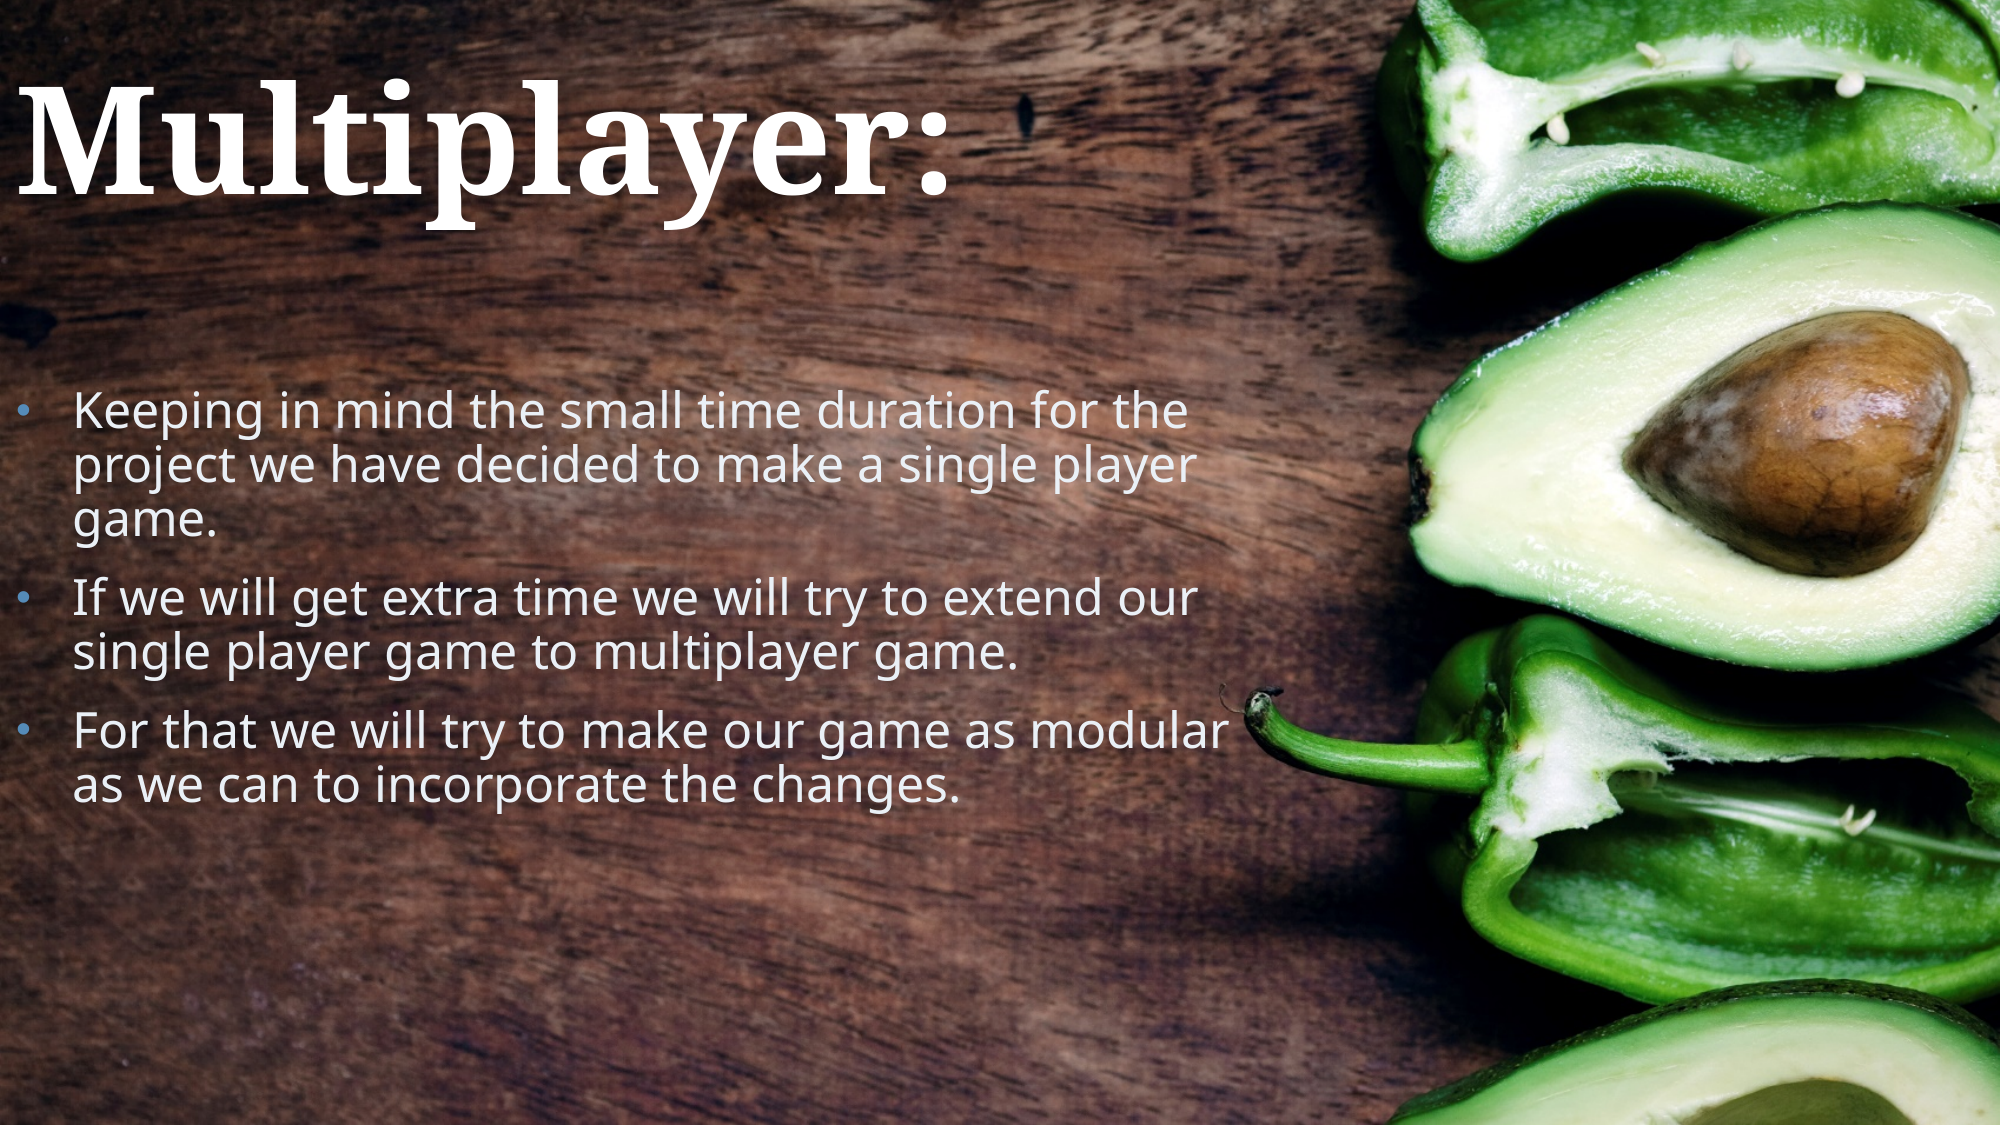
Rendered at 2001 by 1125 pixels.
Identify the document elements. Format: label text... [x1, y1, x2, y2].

picture [0, 0, 2000, 1125]
subtitle Keeping in mind the small time duration for the project we have decided to make a single player game. If we will get extra time we will try to extend our single player game to multiplayer game. For that we will try to make our game as modular as we can to incorporate the changes. [0, 378, 1246, 882]
title Multiplayer: [0, 0, 1723, 233]
